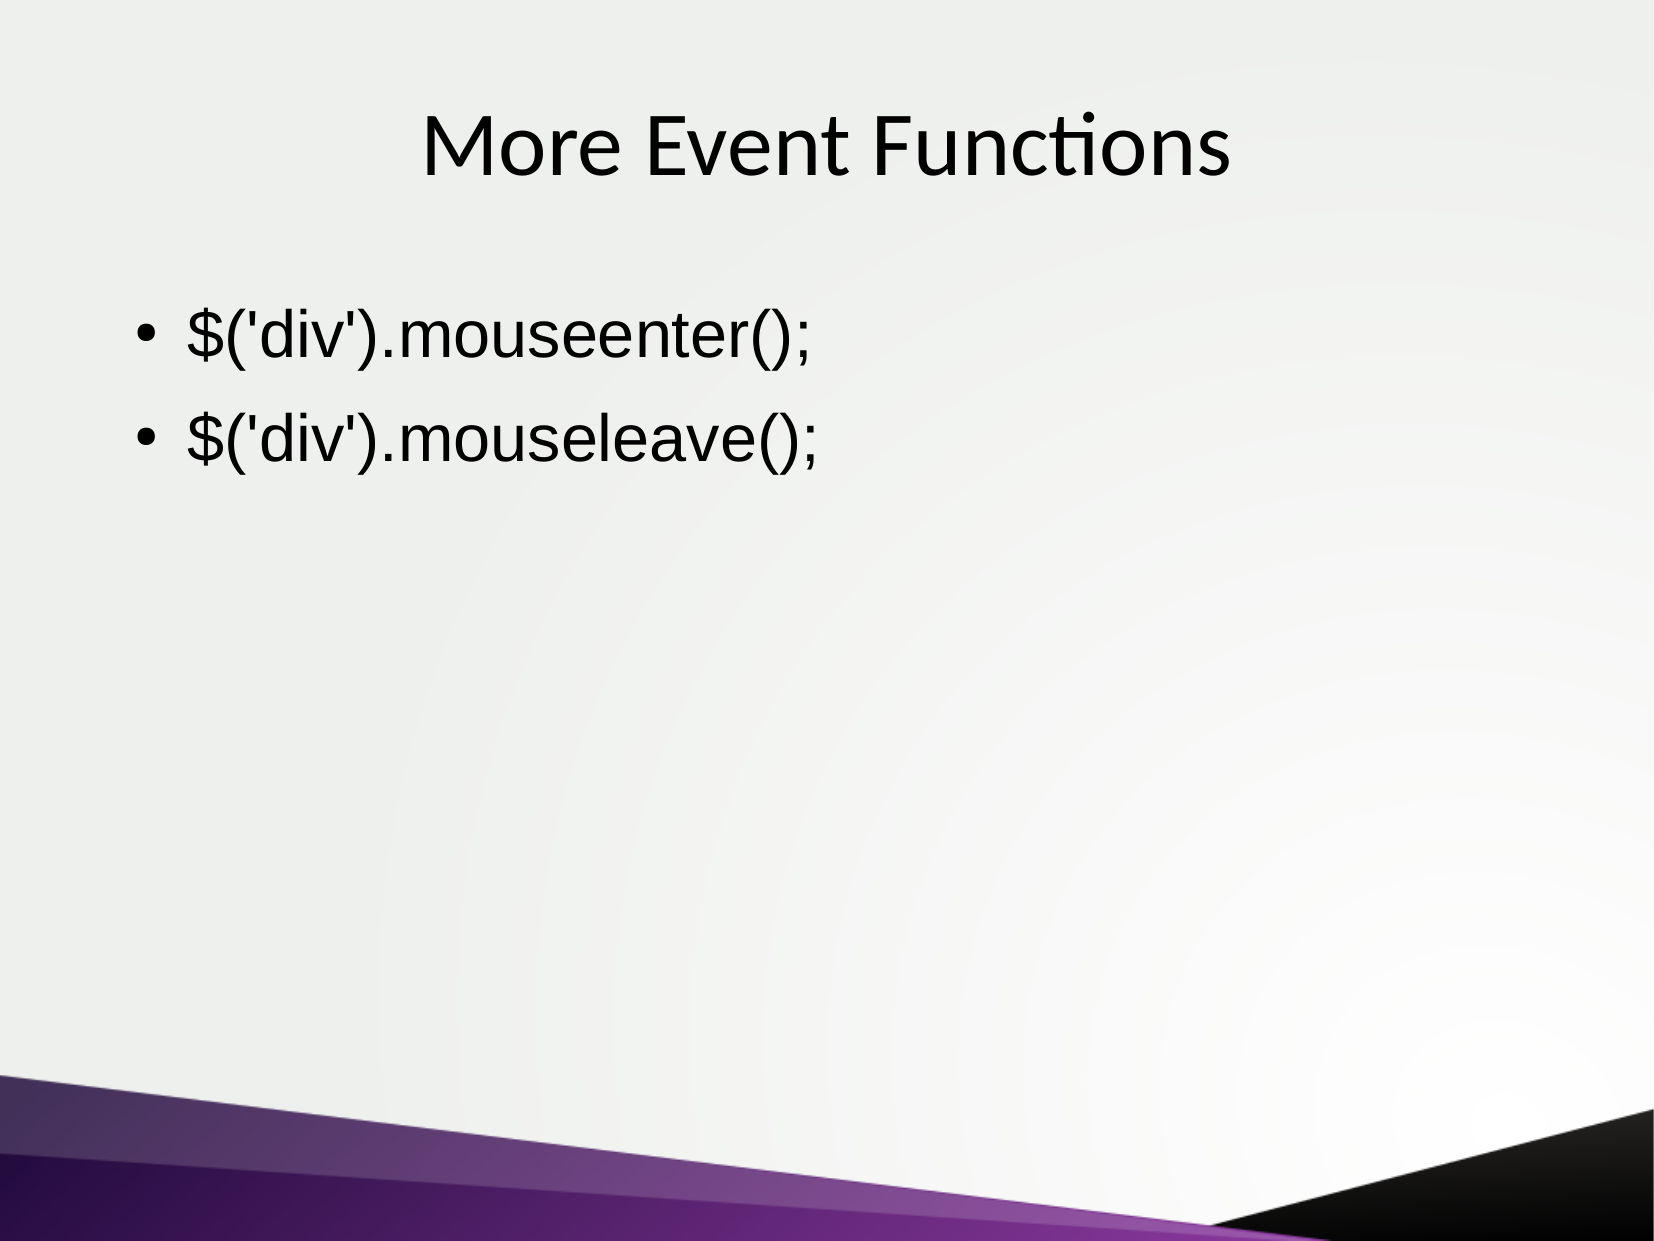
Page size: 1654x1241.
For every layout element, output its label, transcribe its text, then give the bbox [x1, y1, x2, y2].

picture [0, 0, 1654, 1241]
list $('div').mouseenter(); $('div').mouseleave(); [116, 297, 1605, 1017]
title More Event Functions [82, 49, 1571, 257]
